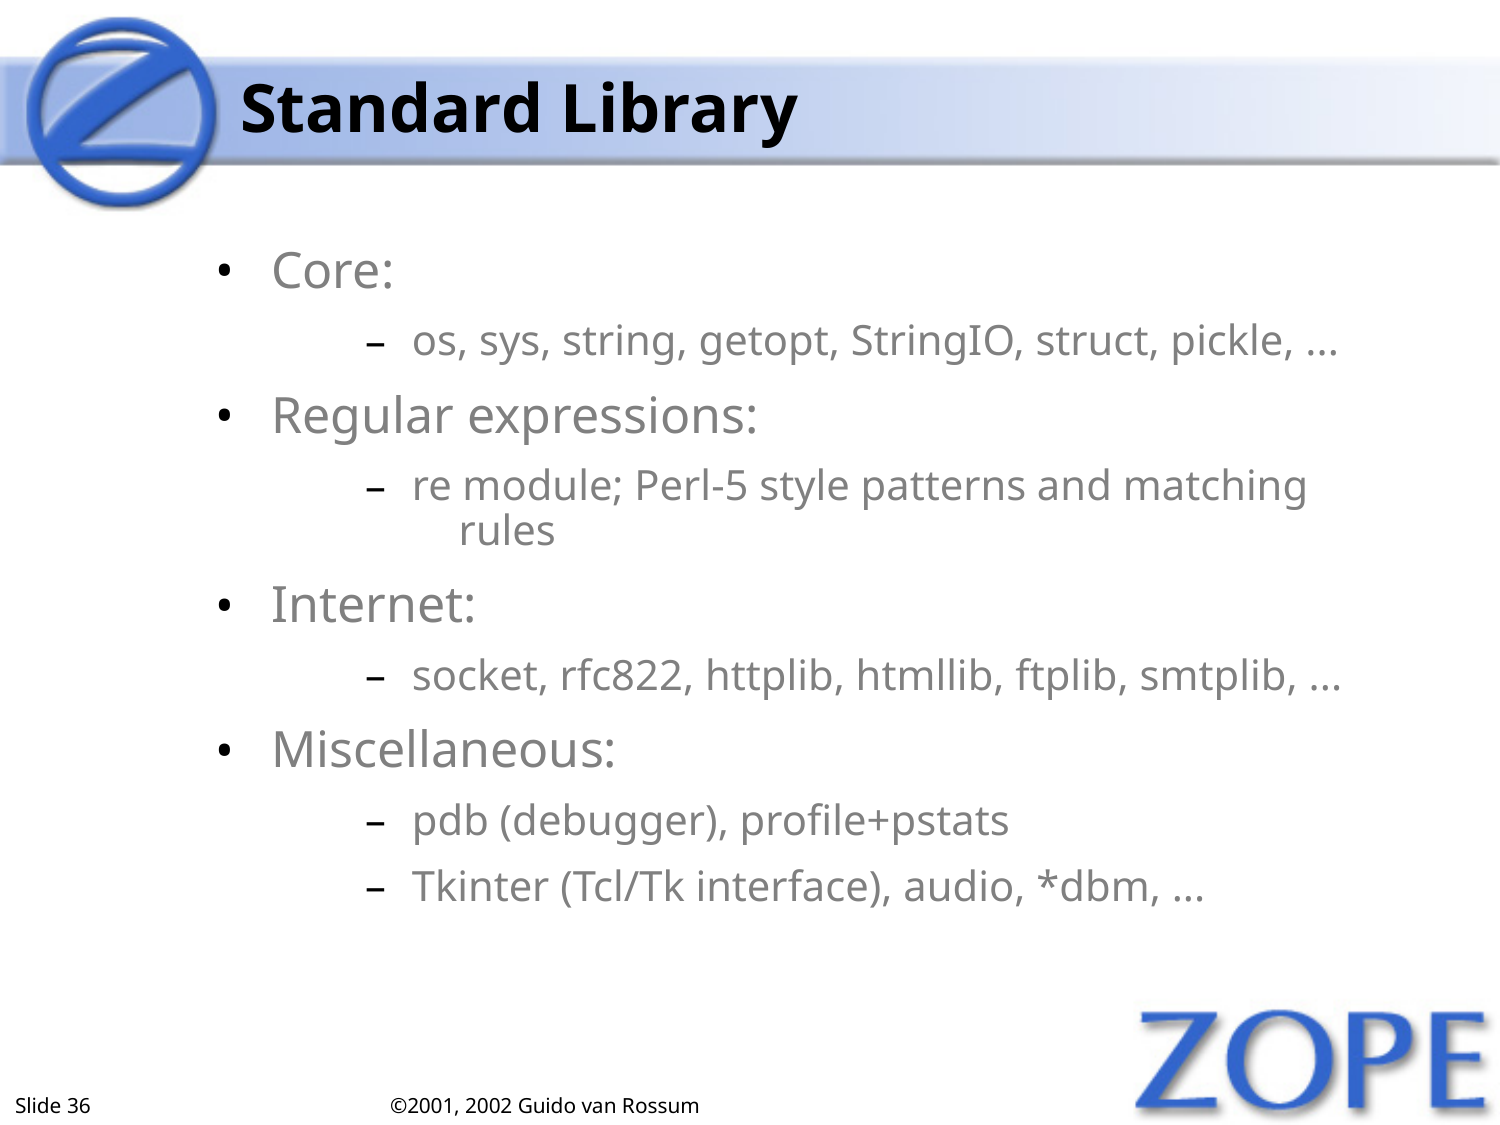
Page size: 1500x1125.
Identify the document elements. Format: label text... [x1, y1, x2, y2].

title Standard Library [225, 50, 1467, 163]
list Core: os, sys, string, getopt, StringIO, struct, pickle, ... Regular expressions: re module; Perl-5 style patterns and matching rules Internet: socket, rfc822, httplib, htmllib, ftplib, smtplib, ... Miscellaneous: pdb (debugger), profile+pstats Tkinter (Tcl/Tk interface), audio, *dbm, ... [200, 237, 1388, 1001]
